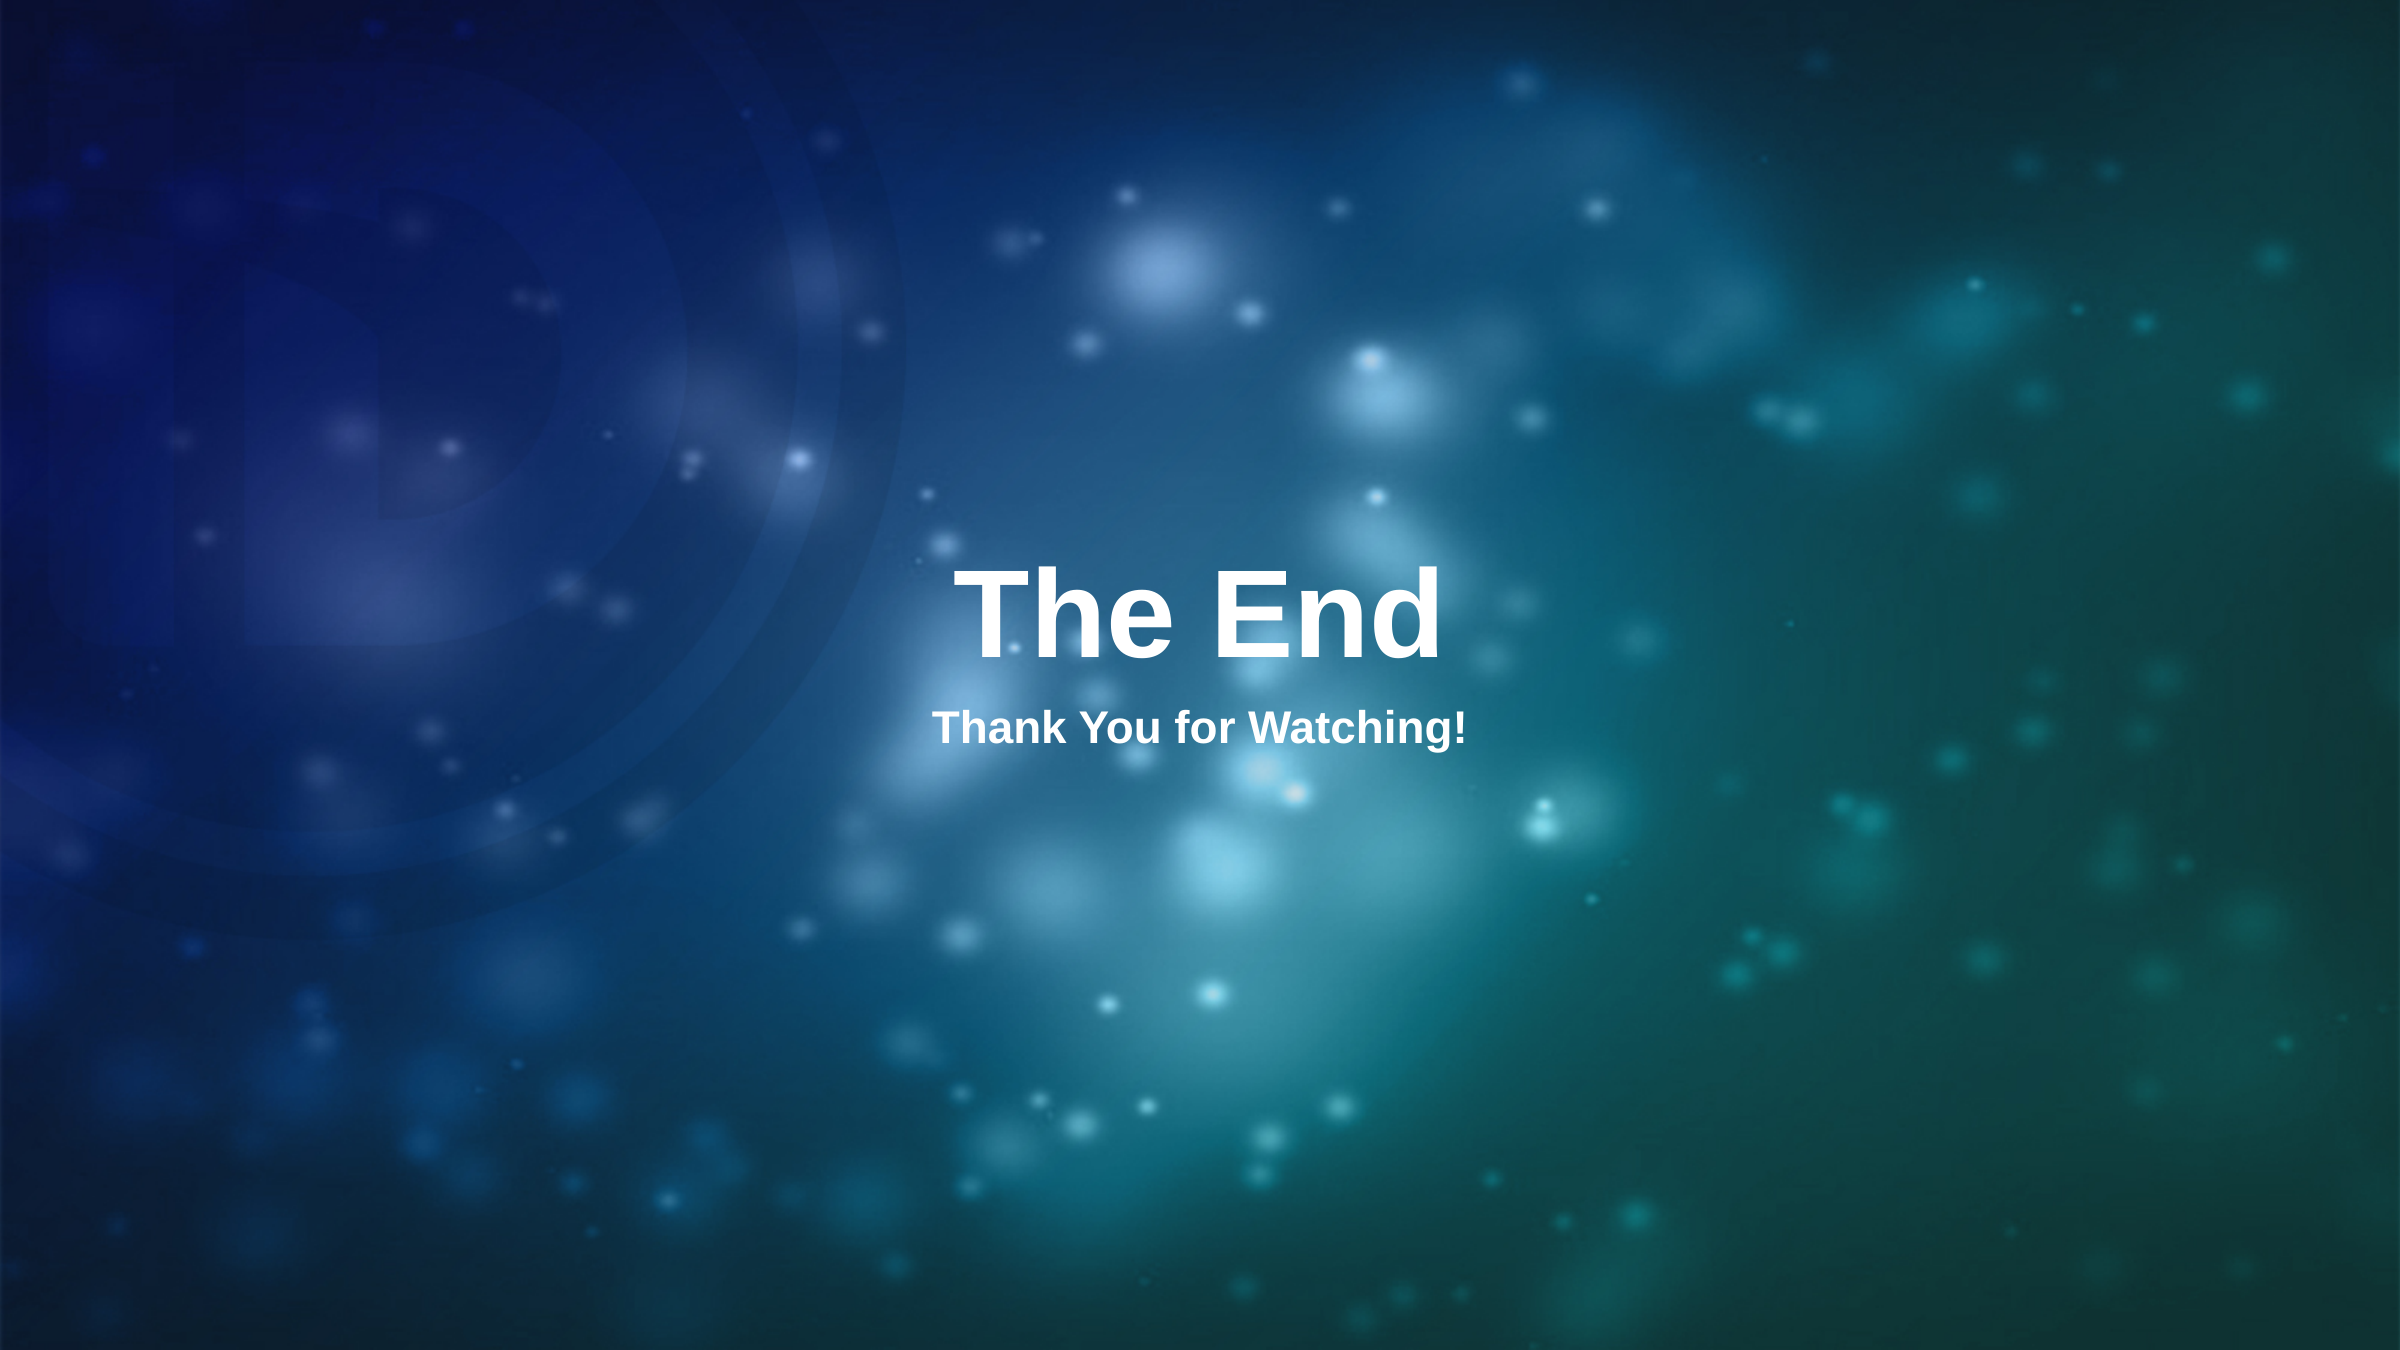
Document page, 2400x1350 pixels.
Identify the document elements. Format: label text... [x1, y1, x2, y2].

title The End [170, 524, 2230, 637]
picture [0, 0, 2400, 1350]
list Thank You for Watching! [250, 689, 2150, 900]
